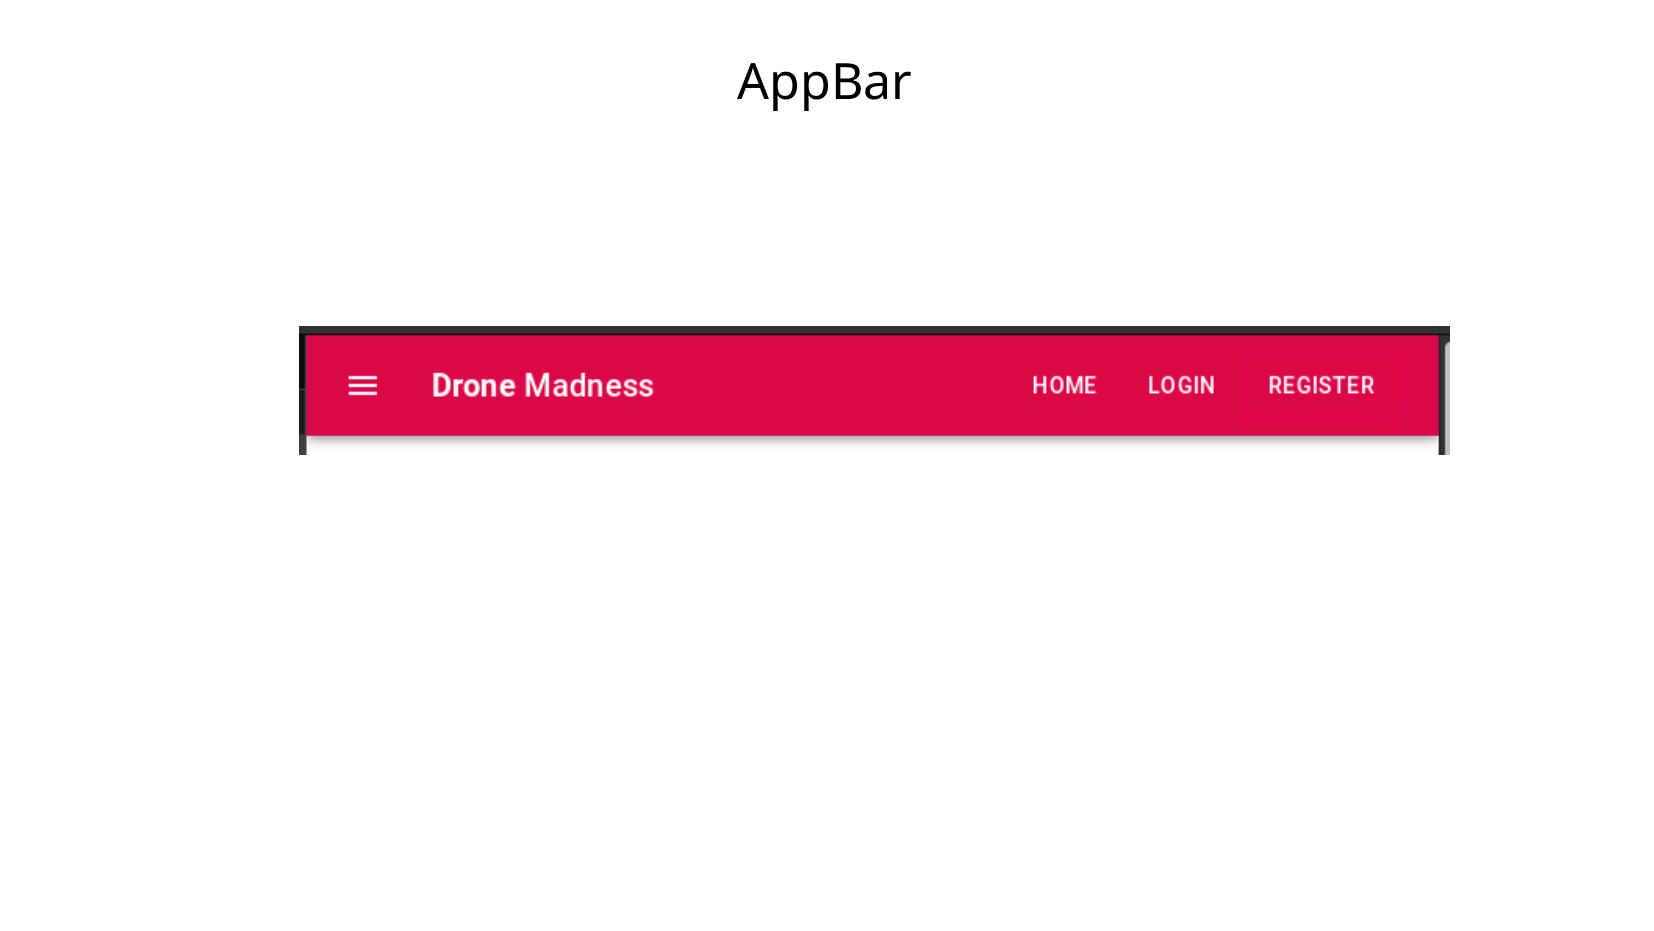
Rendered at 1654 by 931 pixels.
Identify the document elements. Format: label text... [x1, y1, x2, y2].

text_box AppBar [105, 39, 1546, 110]
picture [299, 326, 1450, 455]
